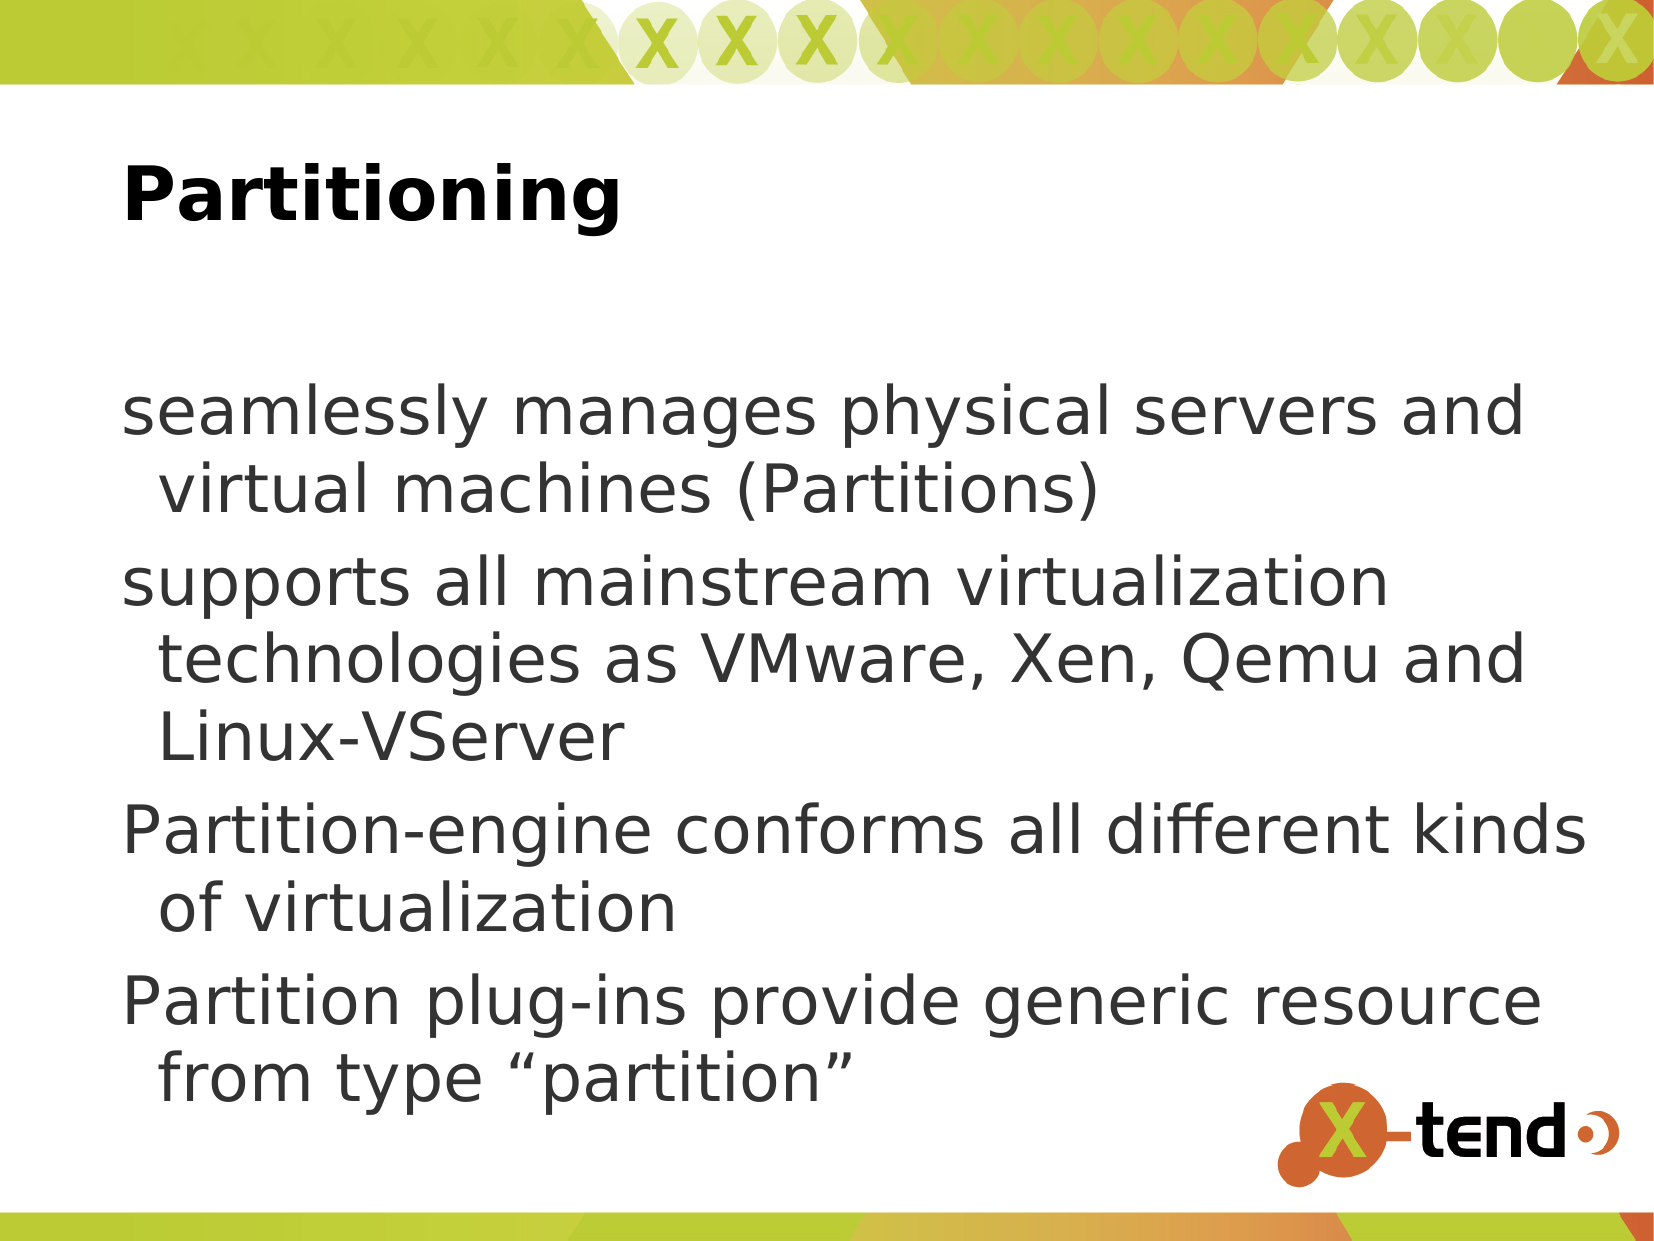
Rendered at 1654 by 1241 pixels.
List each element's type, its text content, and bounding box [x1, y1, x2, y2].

picture [0, 0, 1654, 1241]
text_box seamlessly manages physical servers and virtual machines (Partitions) supports all mainstream virtualization technologies as VMware, Xen, Qemu and Linux-VServer Partition-engine conforms all different kinds of virtualization Partition plug-ins provide generic resource from type “partition” [120, 372, 1654, 1241]
title Partitioning [121, 91, 1534, 299]
